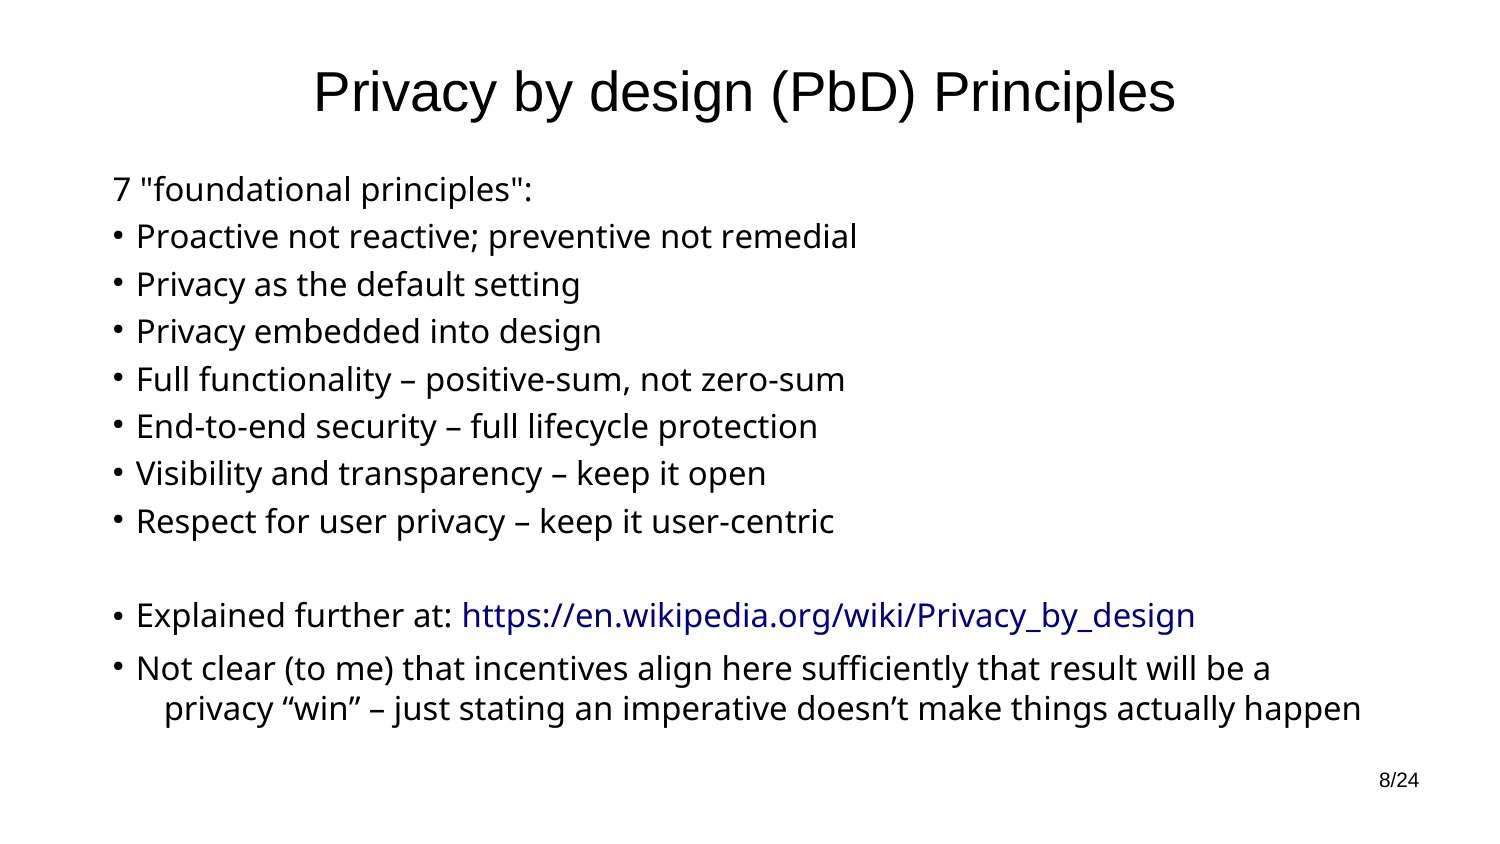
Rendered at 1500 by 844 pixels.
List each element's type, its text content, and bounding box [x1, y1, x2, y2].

title Privacy by design (PbD) Principles [112, 22, 1379, 157]
list 7 "foundational principles": Proactive not reactive; preventive not remedial Privacy as the default setting Privacy embedded into design Full functionality – positive-sum, not zero-sum End-to-end security – full lifecycle protection Visibility and transparency – keep it open Respect for user privacy – keep it user-centric Explained further at: https://en.wikipedia.org/wiki/Privacy_by_design Not clear (to me) that incentives align here sufficiently that result will be a privacy “win” – just stating an imperative doesn’t make things actually happen [112, 168, 1379, 744]
